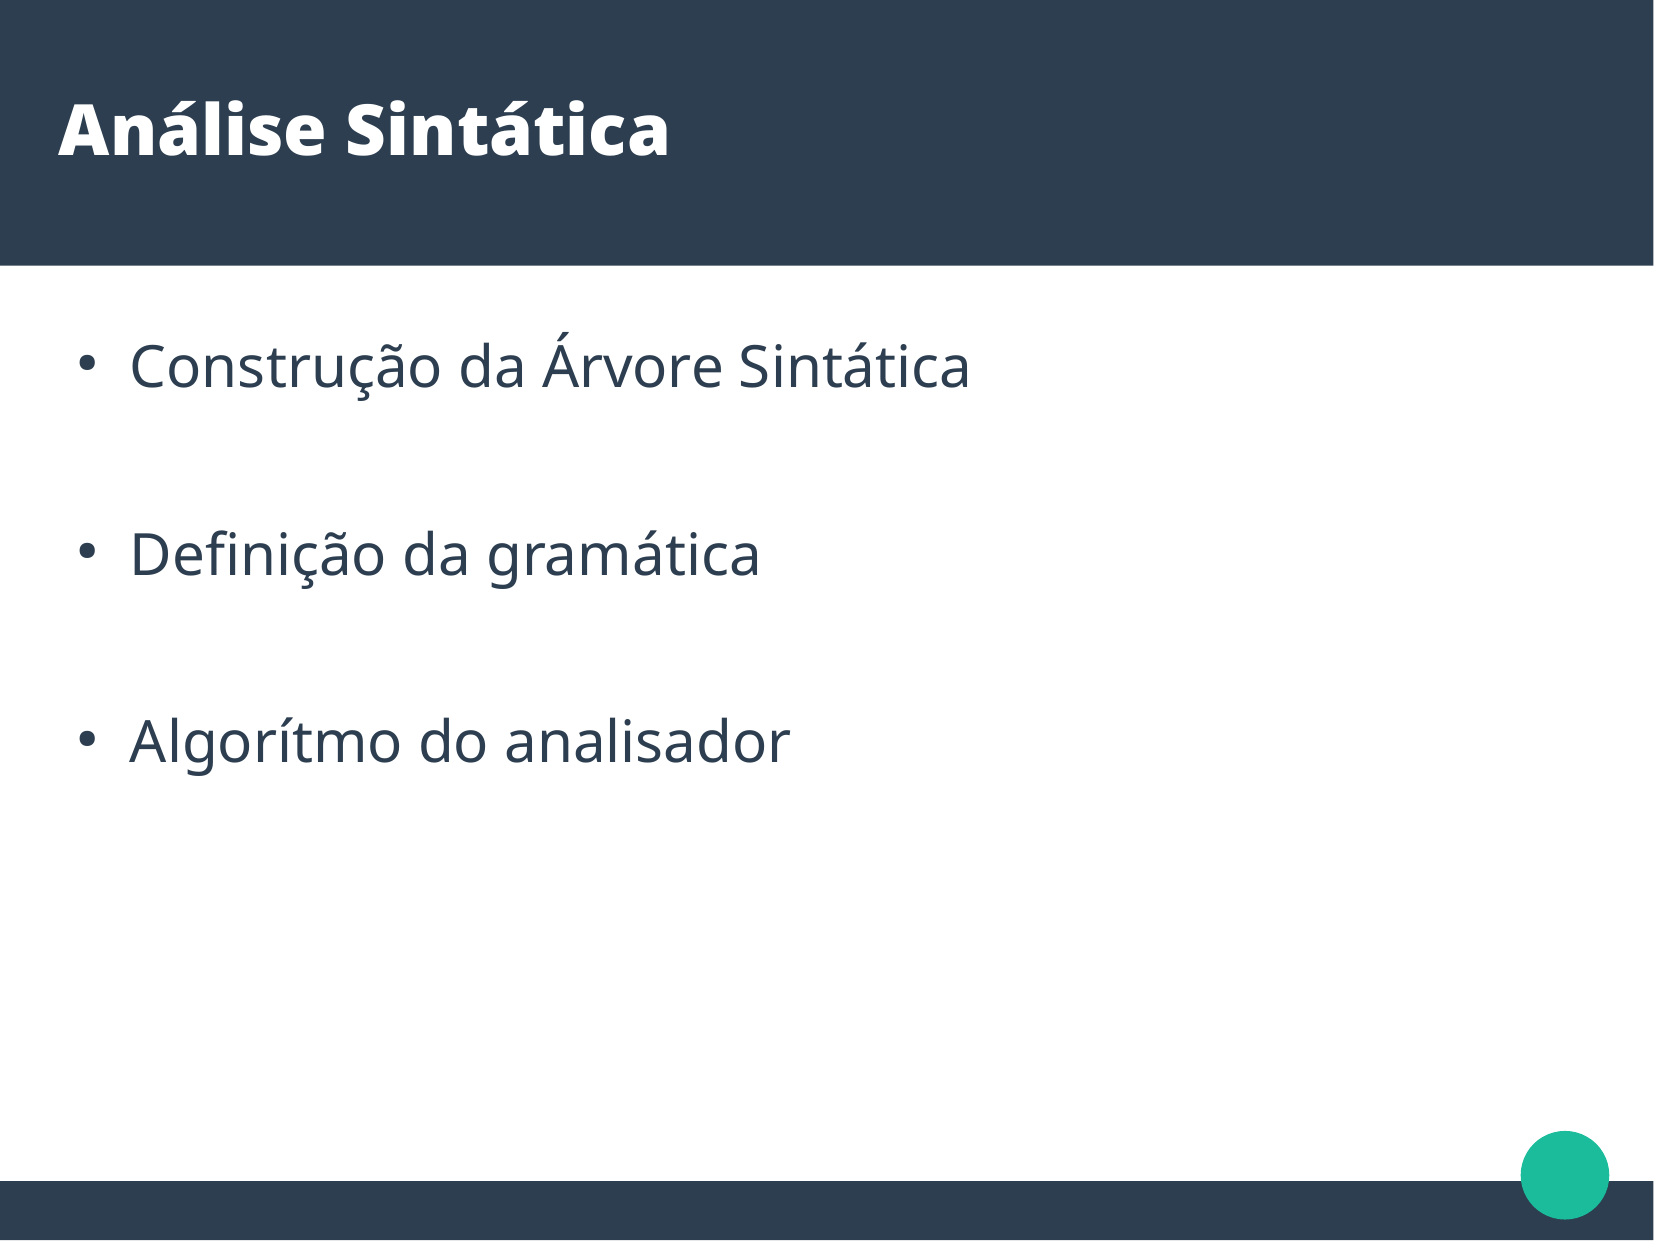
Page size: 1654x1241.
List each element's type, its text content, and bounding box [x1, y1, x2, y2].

title Análise Sintática [59, 49, 1595, 207]
list Construção da Árvore Sintática Definição da gramática Algorítmo do analisador [59, 324, 1606, 1152]
